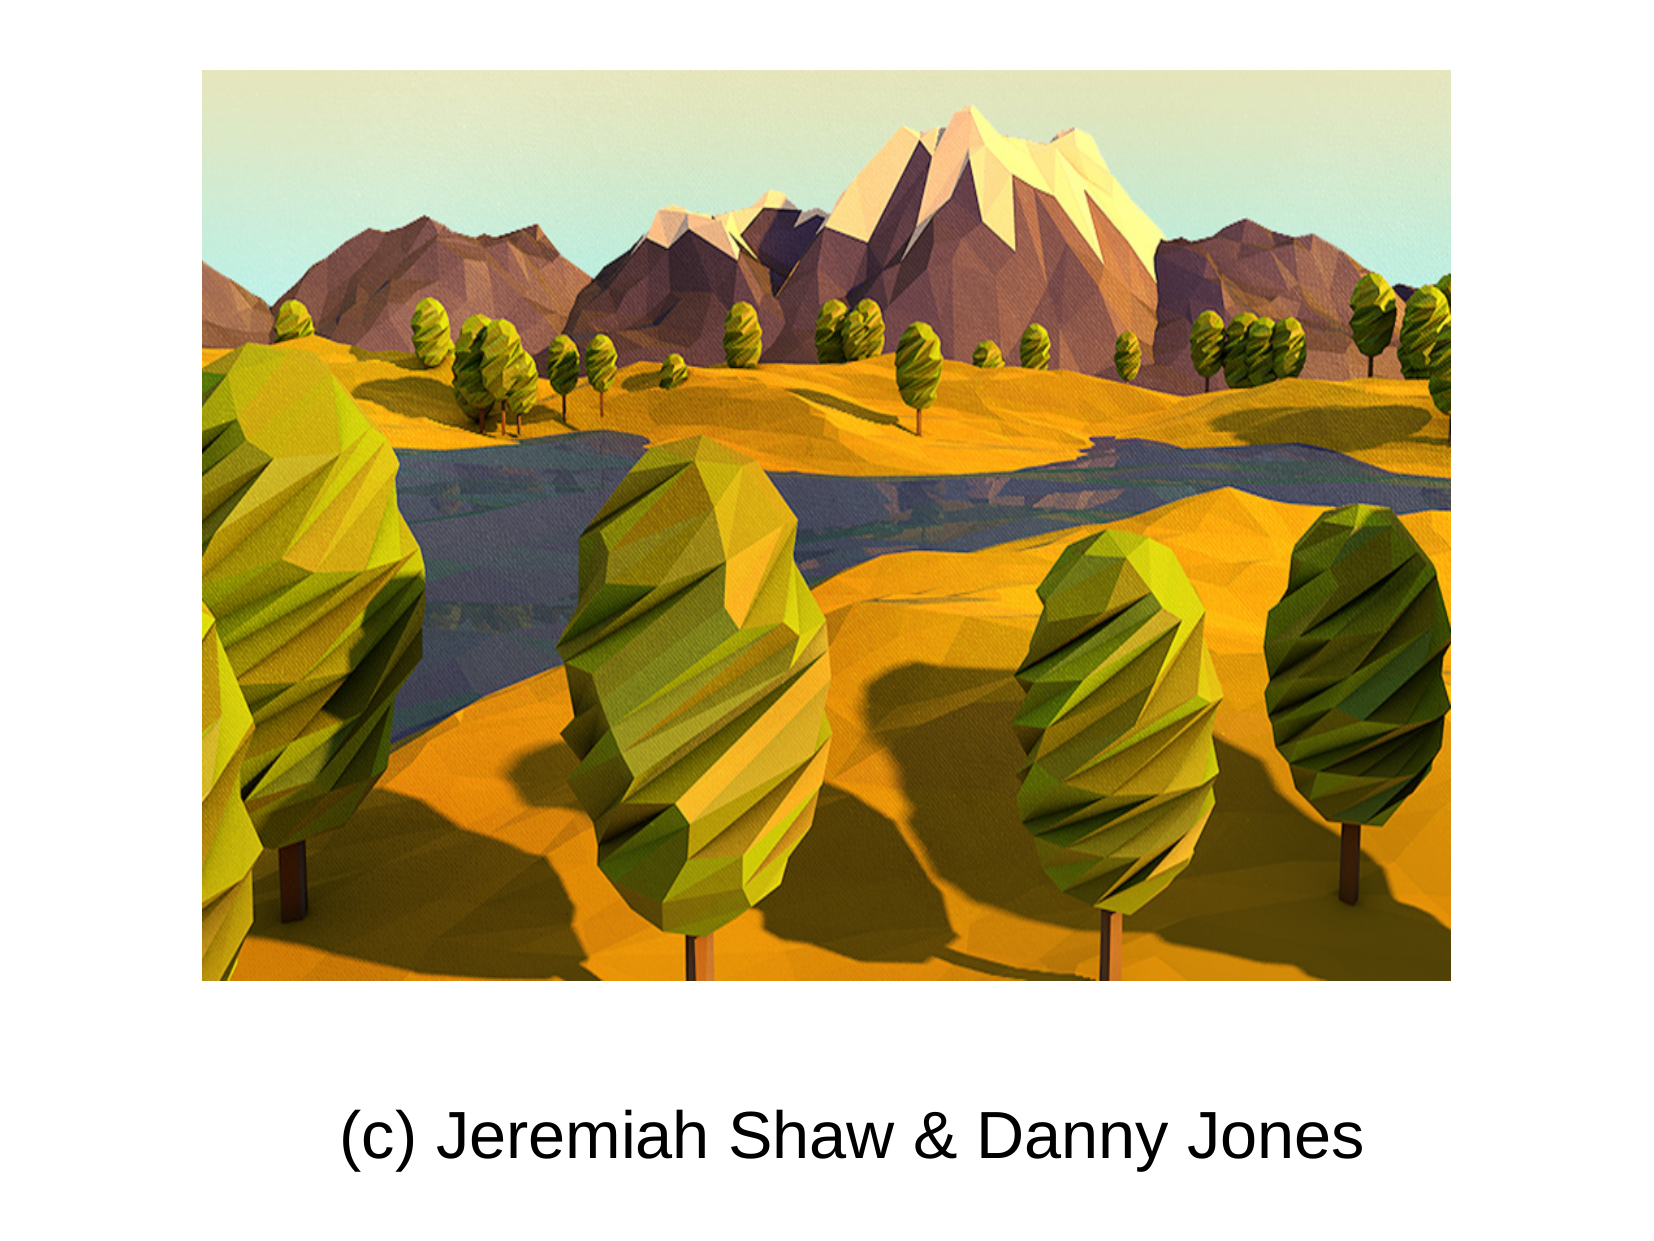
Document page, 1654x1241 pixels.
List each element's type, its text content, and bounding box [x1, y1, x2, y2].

list (c) Jeremiah Shaw & Danny Jones [88, 1097, 1565, 1241]
picture [202, 257, 1451, 981]
title [82, 49, 1571, 257]
